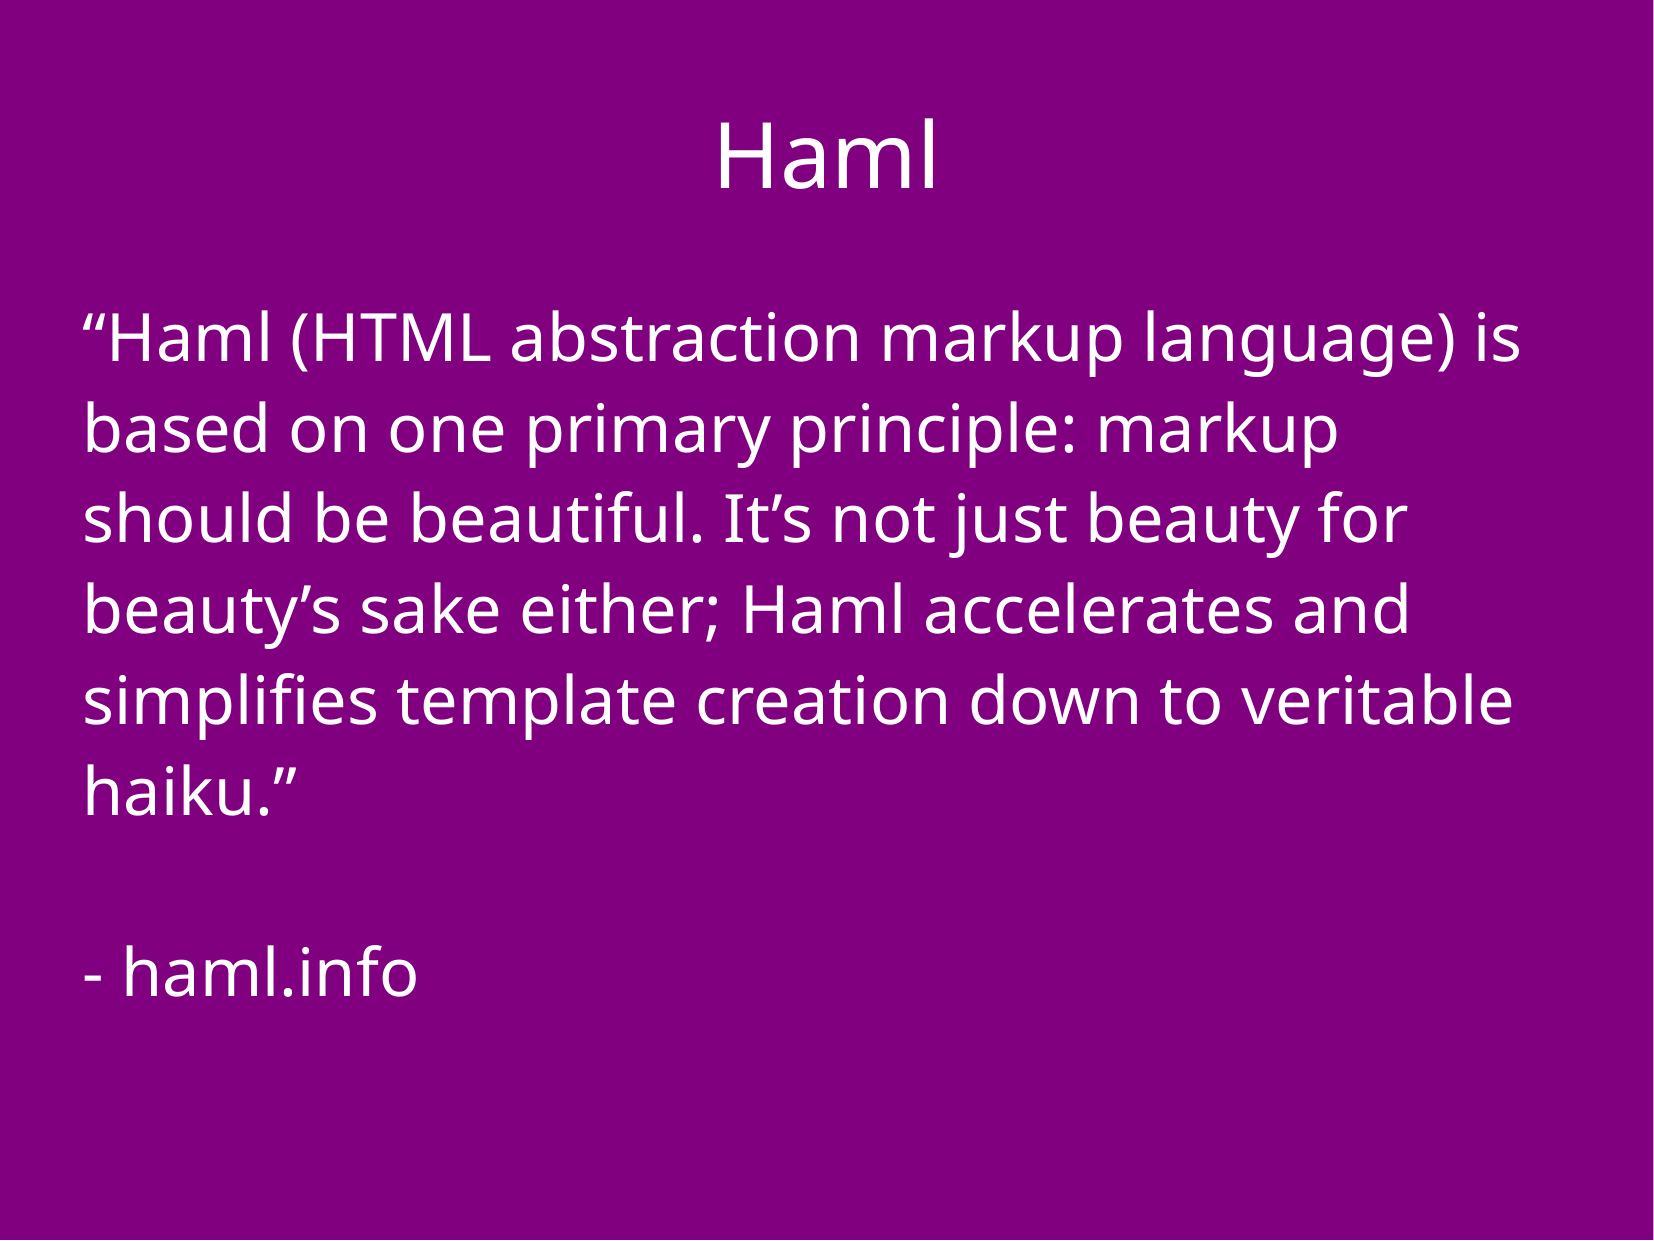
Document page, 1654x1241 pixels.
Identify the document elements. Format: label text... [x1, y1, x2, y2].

title Haml [82, 56, 1571, 250]
subtitle “Haml (HTML abstraction markup language) is based on one primary principle: markup should be beautiful. It’s not just beauty for beauty’s sake either; Haml accelerates and simplifies template creation down to veritable haiku.” - haml.info “It makes writing HTML a hell of a lot easier. “ - Me [82, 290, 1571, 1109]
